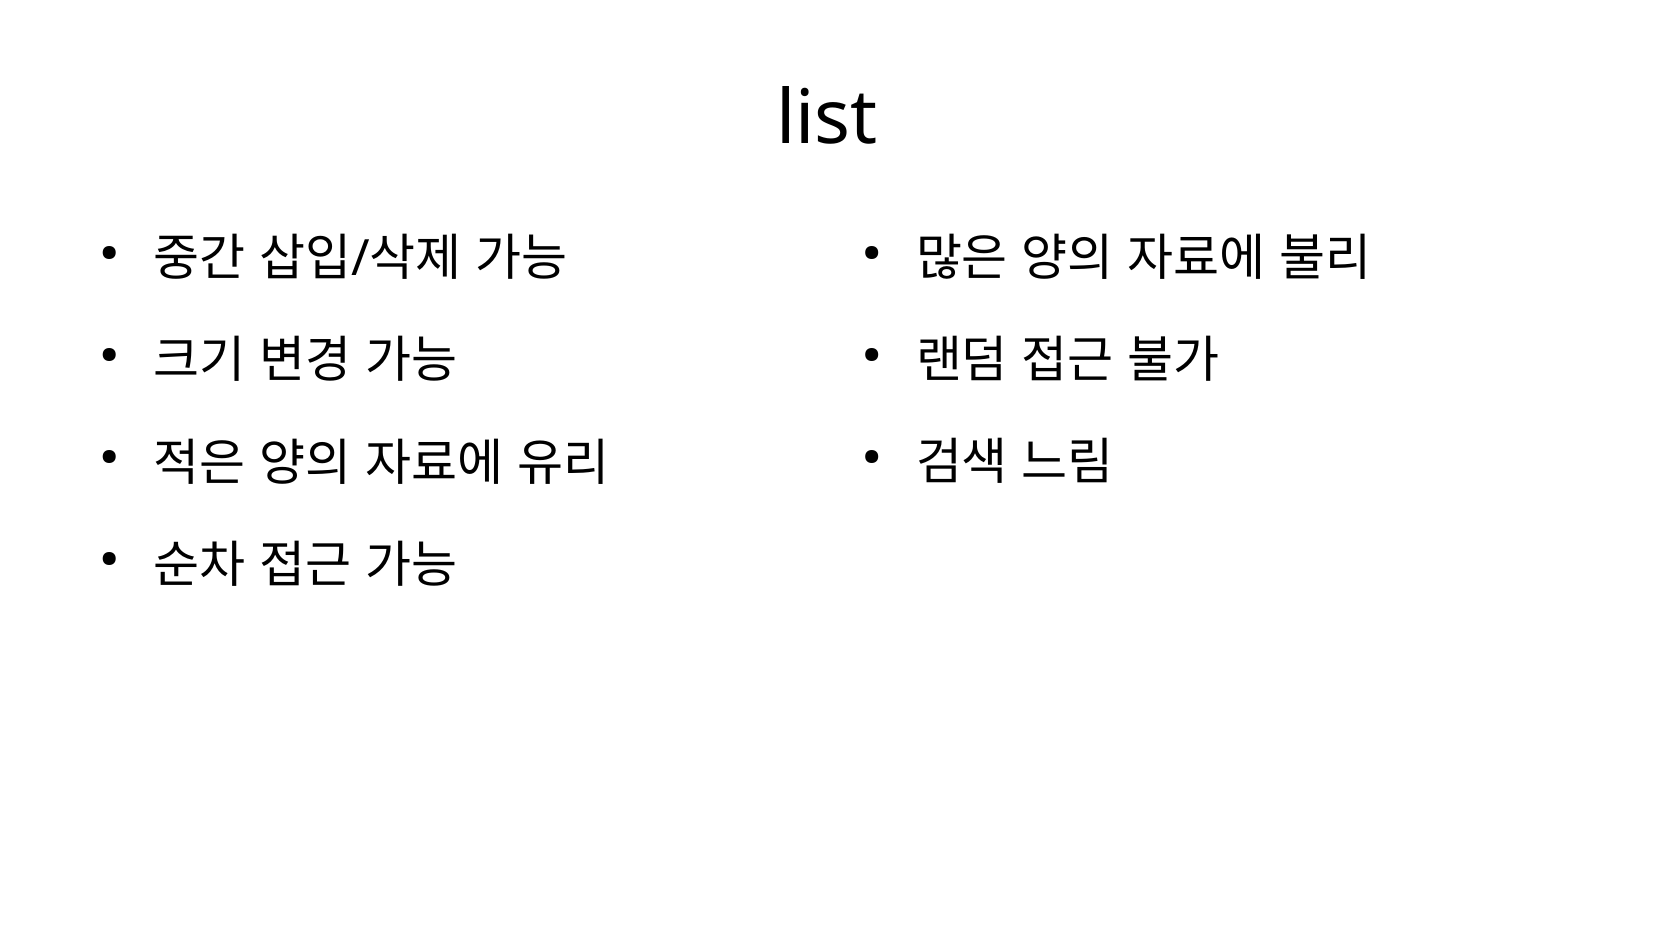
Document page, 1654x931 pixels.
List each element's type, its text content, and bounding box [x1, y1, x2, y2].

title list [82, 37, 1571, 193]
list 중간 삽입/삭제 가능 크기 변경 가능 적은 양의 자료에 유리 순차 접근 가능 [82, 217, 809, 758]
list 많은 양의 자료에 불리 랜덤 접근 불가 검색 느림 [845, 217, 1572, 758]
